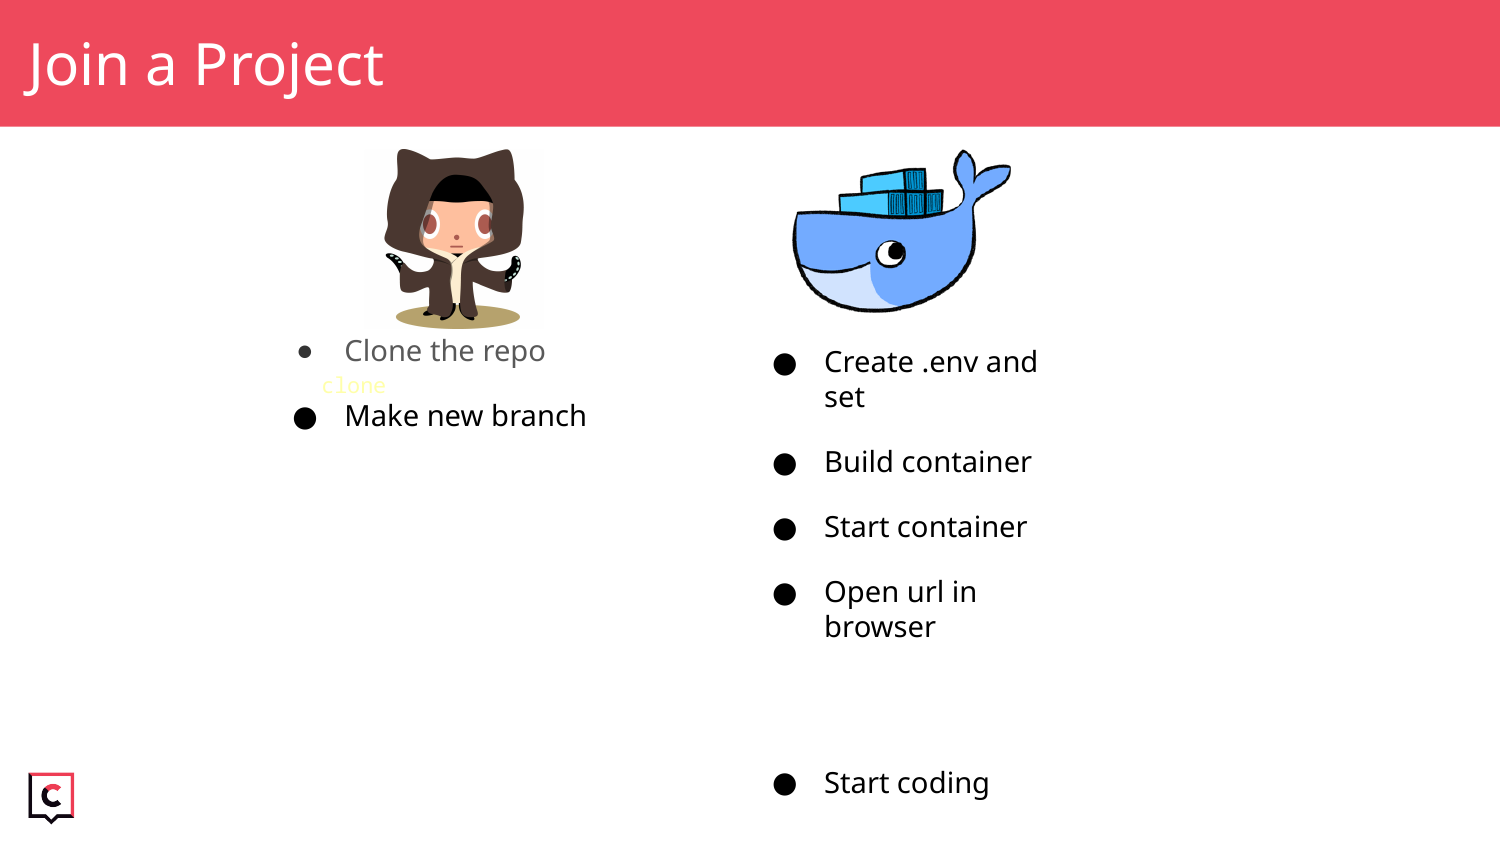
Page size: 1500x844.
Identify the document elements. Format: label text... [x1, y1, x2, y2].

title Join a Project [13, 12, 1412, 107]
list Clone the repo git clone <github-repo-url> Make new branch git checkout -b cool-new-feature [254, 312, 702, 716]
picture [792, 149, 1011, 313]
picture [364, 149, 544, 312]
picture [19, 764, 82, 830]
text_box Create .env and set cp env.sample .env Build container ./bin/build.sh -d Start container ./bin/start.sh -d Open url in browser api_1 | [2019-05-18 16:59:44 +0000] [26] [INFO] Listening at: http://0.0.0.0:8000 (26) Start coding [734, 328, 1092, 798]
